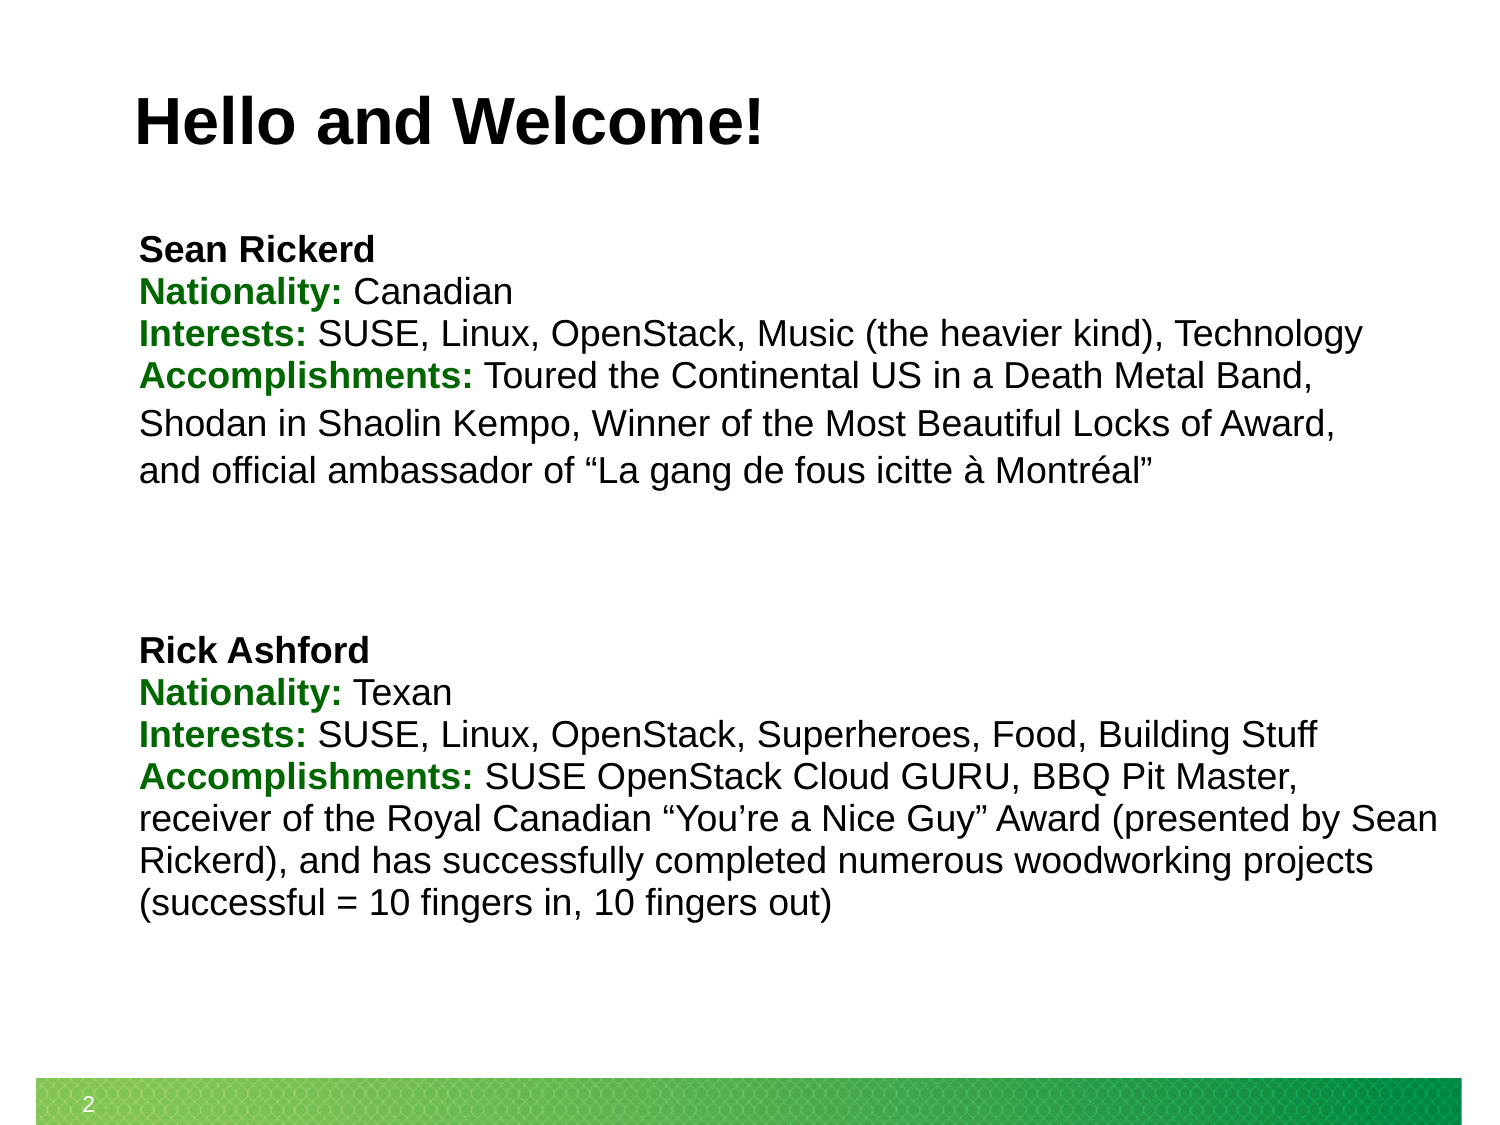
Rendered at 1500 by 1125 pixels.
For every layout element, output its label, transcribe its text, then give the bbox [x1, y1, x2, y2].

text_box Rick Ashford Nationality: Texan Interests: SUSE, Linux, OpenStack, Superheroes, Food, Building Stuff Accomplishments: SUSE OpenStack Cloud GURU, BBQ Pit Master, receiver of the Royal Canadian “You’re a Nice Guy” Award (presented by Sean Rickerd), and has successfully completed numerous woodworking projects (successful = 10 fingers in, 10 fingers out) [124, 622, 1455, 946]
text_box Sean Rickerd Nationality: Canadian Interests: SUSE, Linux, OpenStack, Music (the heavier kind), Technology Accomplishments: Toured the Continental US in a Death Metal Band, Shodan in Shaolin Kempo, Winner of the Most Beautiful Locks of Award, and official ambassador of “La gang de fous icitte à Montréal” [124, 220, 1500, 500]
title Hello and Welcome! [134, 42, 1370, 203]
picture [36, 1078, 1462, 1125]
